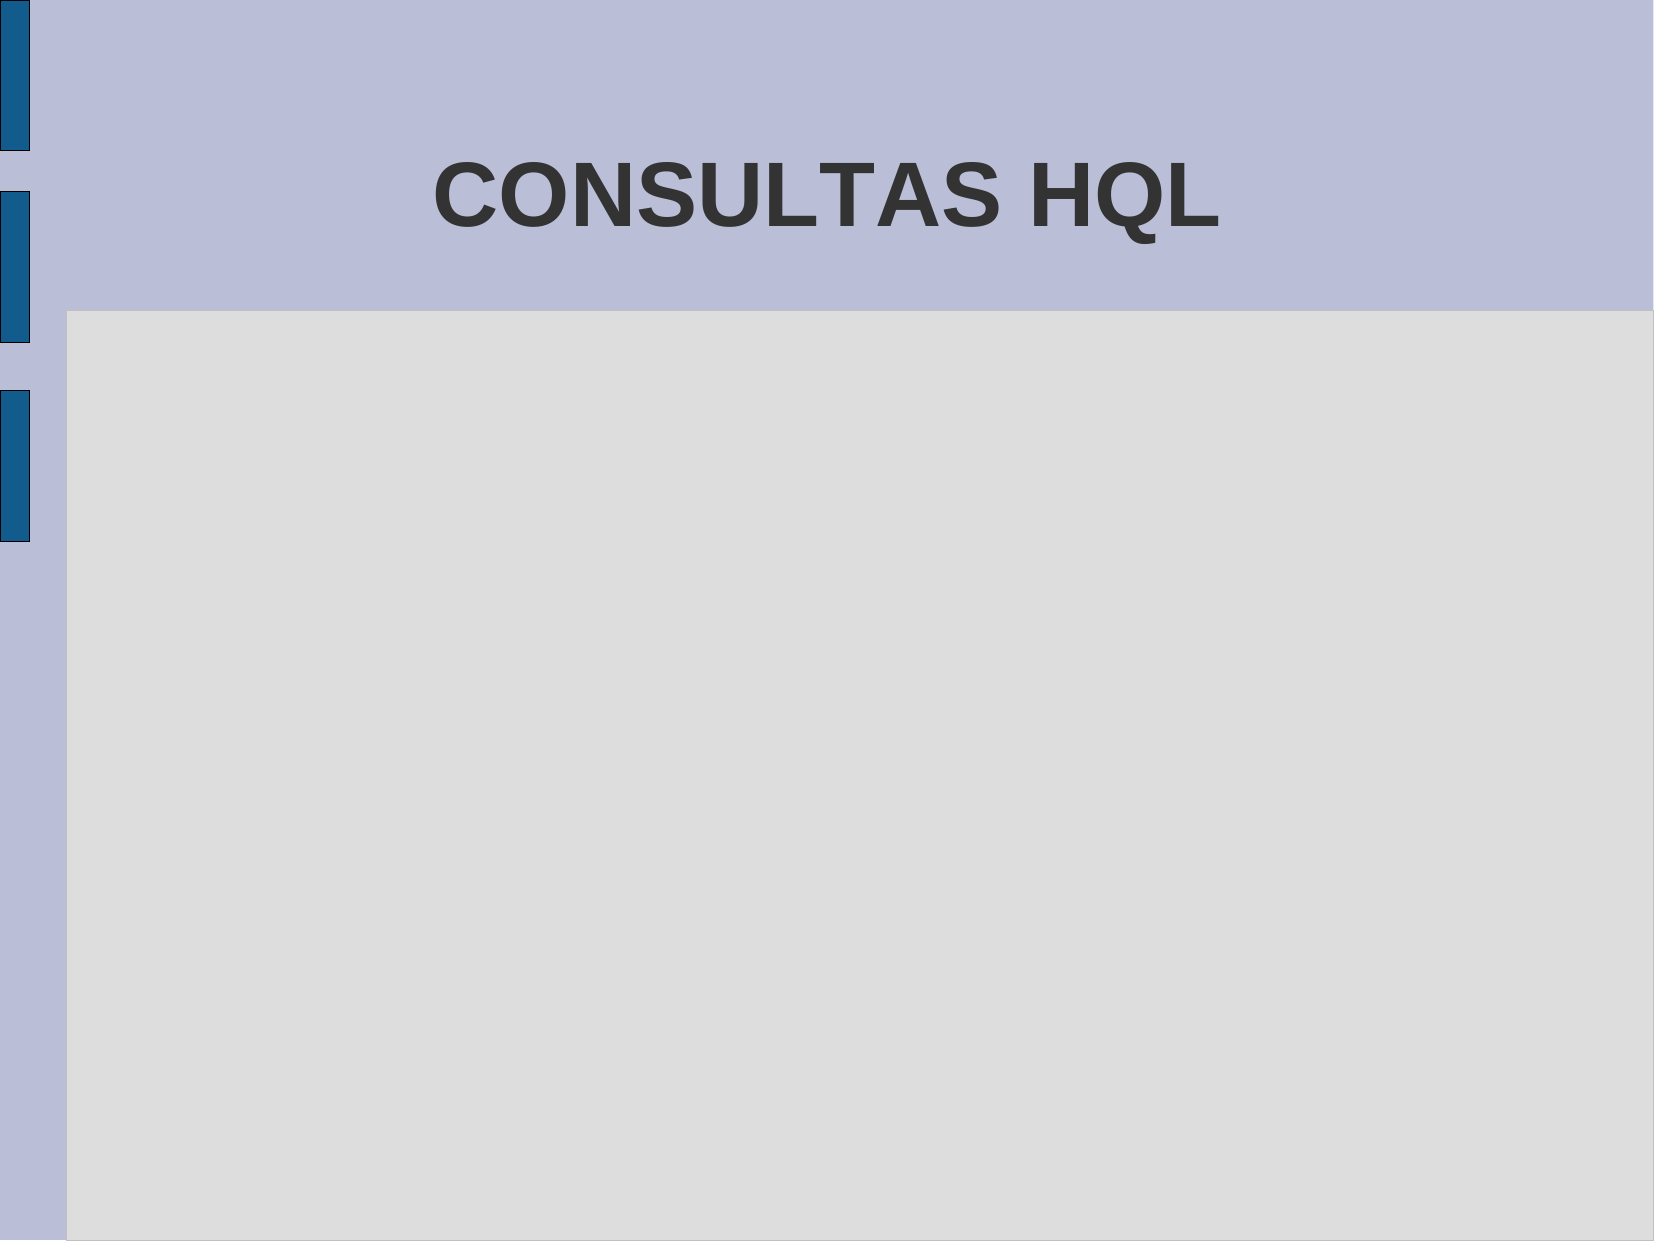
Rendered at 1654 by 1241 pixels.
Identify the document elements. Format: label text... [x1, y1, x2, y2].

title CONSULTAS HQL [121, 98, 1534, 291]
